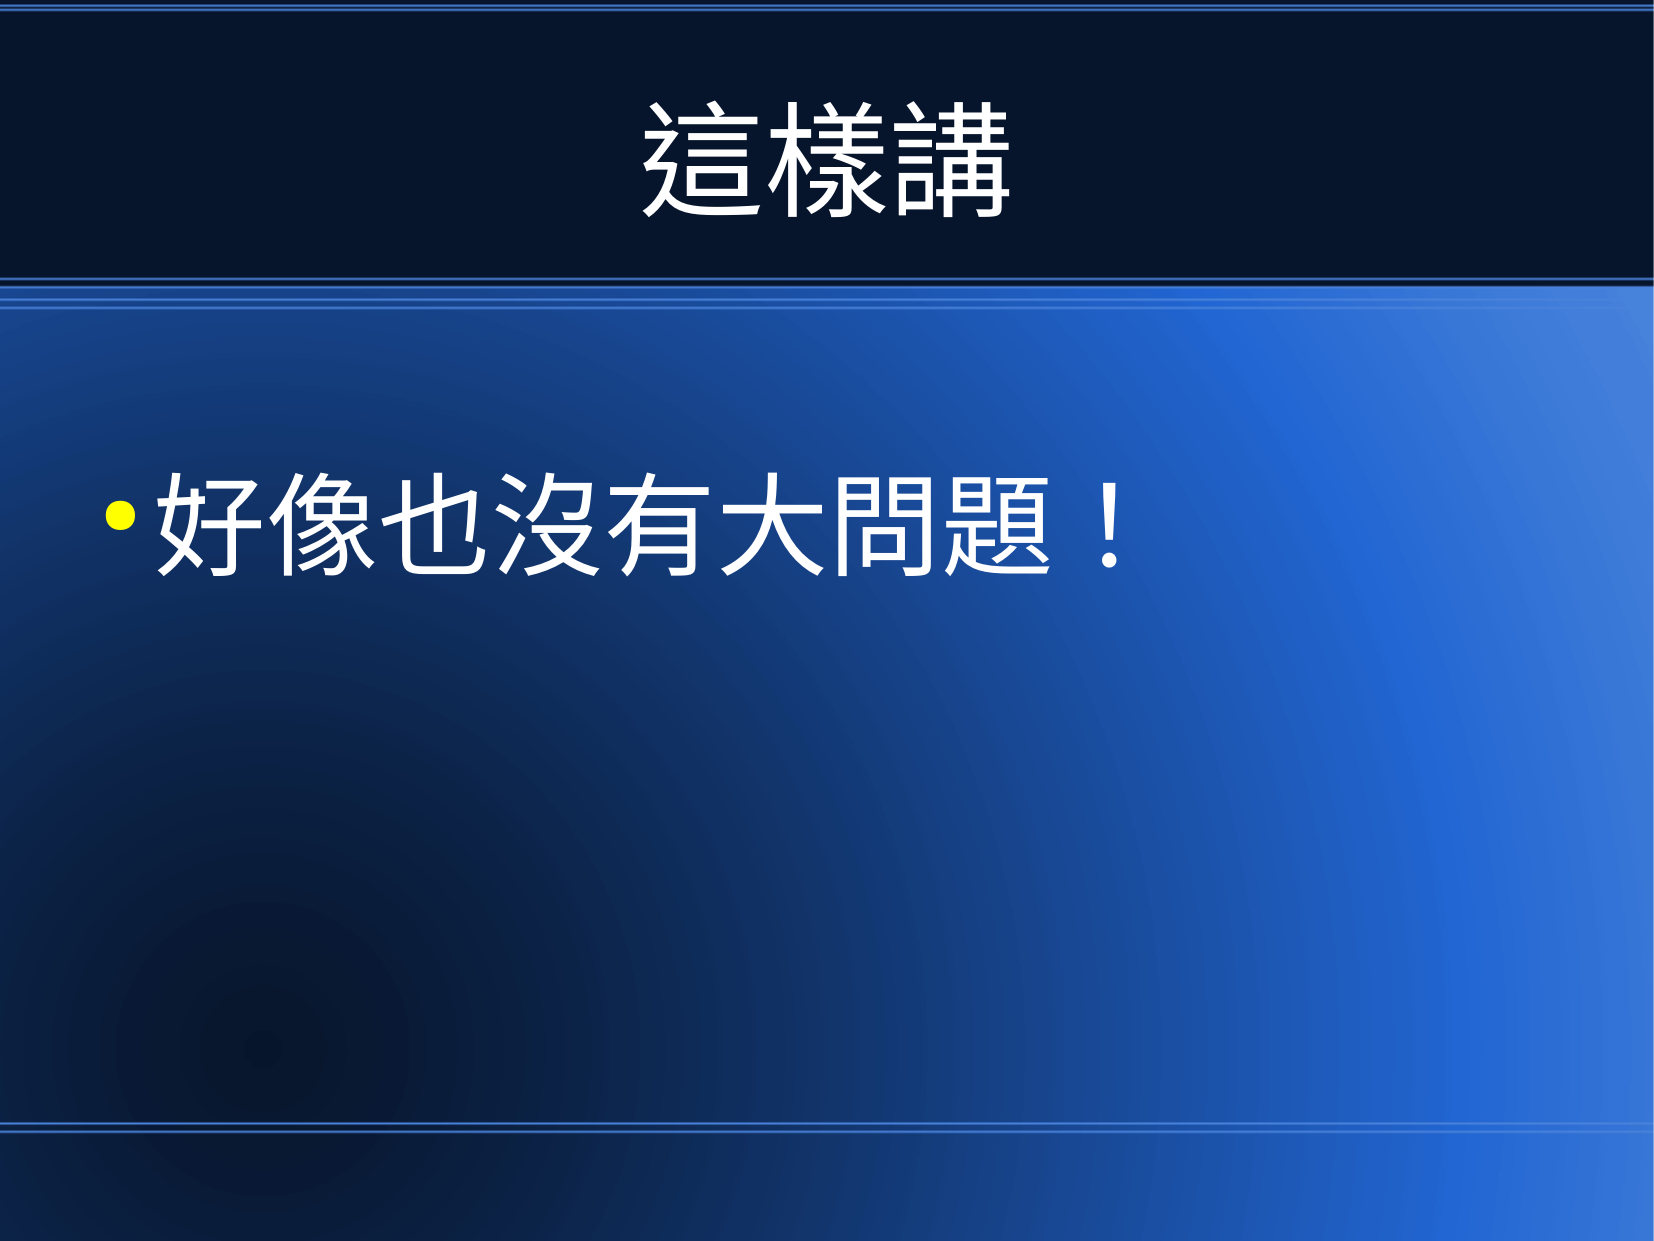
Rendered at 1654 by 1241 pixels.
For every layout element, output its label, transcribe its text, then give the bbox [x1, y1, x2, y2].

list 好像也沒有大問題！ [82, 355, 1571, 1241]
picture [0, 0, 1654, 1241]
title 這樣講 [82, 49, 1571, 257]
